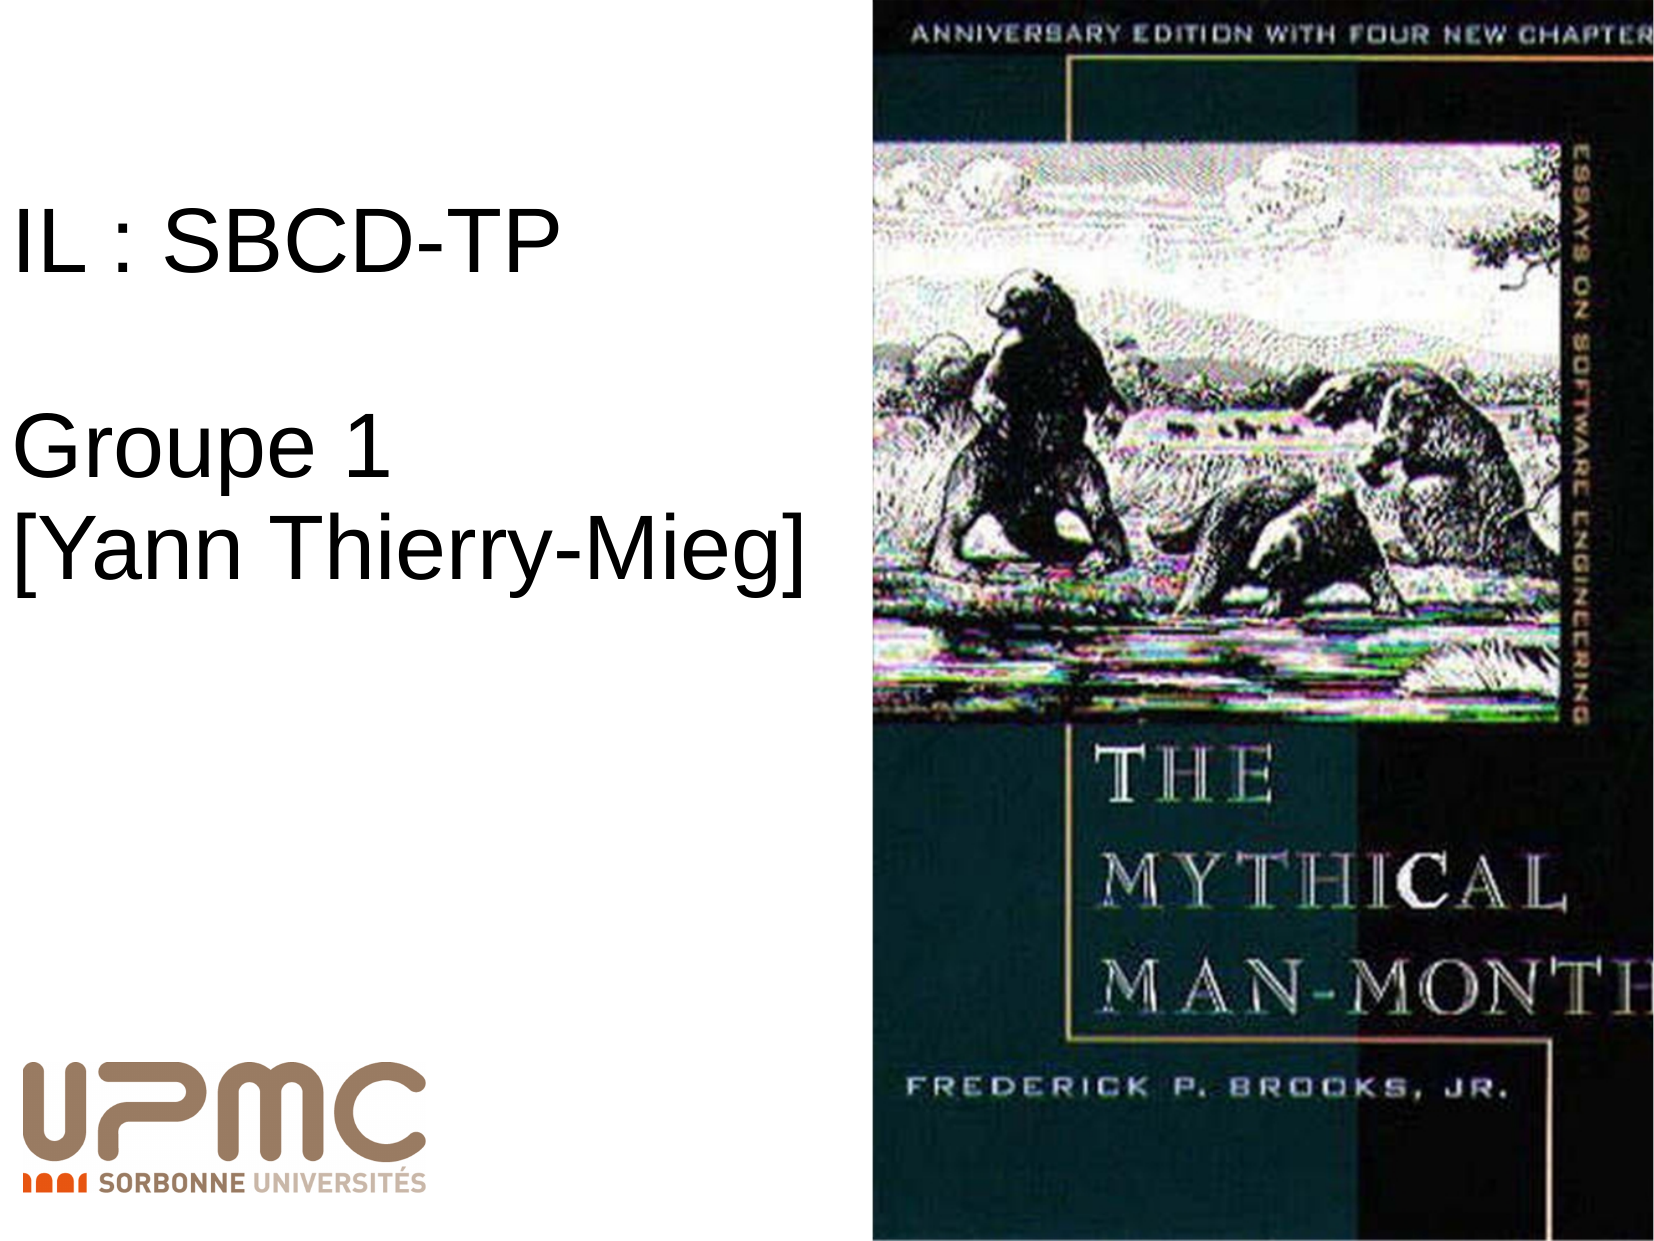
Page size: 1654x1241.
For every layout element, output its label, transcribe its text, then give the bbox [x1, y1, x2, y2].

picture [673, 0, 1654, 1241]
title IL : SBCD-TP Groupe 1 [Yann Thierry-Mieg] [11, 188, 851, 600]
picture [23, 1062, 426, 1193]
